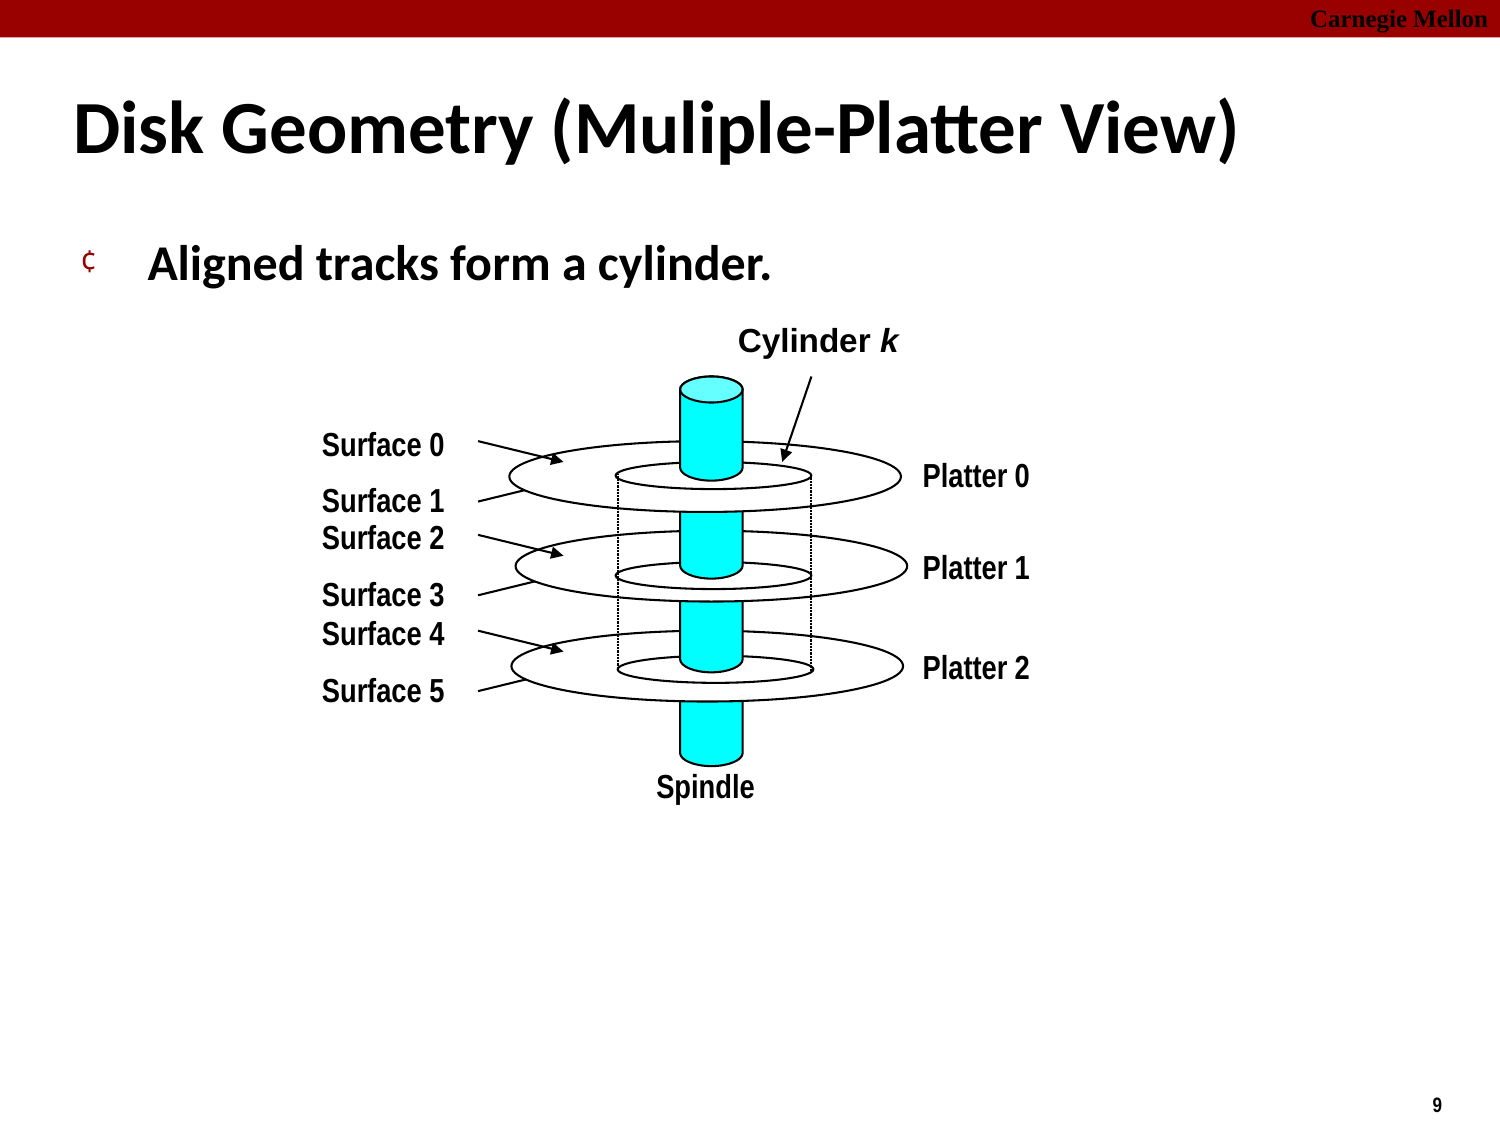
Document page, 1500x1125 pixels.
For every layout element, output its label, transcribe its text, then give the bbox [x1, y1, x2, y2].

text_box Platter 1 [908, 538, 1046, 594]
text_box 6 [680, 376, 743, 403]
text_box Surface 2 [307, 508, 460, 564]
text_box [515, 535, 618, 598]
text_box Surface 3 [307, 565, 460, 604]
text_box [511, 634, 904, 757]
text_box Surface 1 [307, 472, 460, 508]
text_box Surface 5 [307, 661, 460, 717]
text_box [812, 535, 908, 597]
list Aligned tracks form a cylinder. [65, 223, 1361, 1040]
text_box [509, 392, 901, 509]
text_box Surface 4 [307, 604, 460, 660]
text_box [619, 580, 811, 681]
text_box Spindle [641, 757, 770, 813]
text_box Cylinder k [723, 311, 914, 367]
text_box Platter 0 [908, 446, 1046, 502]
text_box Surface 0 [307, 415, 460, 470]
text_box [619, 480, 811, 588]
text_box Platter 2 [908, 638, 1046, 694]
title Disk Geometry (Muliple-Platter View) [58, 71, 1304, 197]
